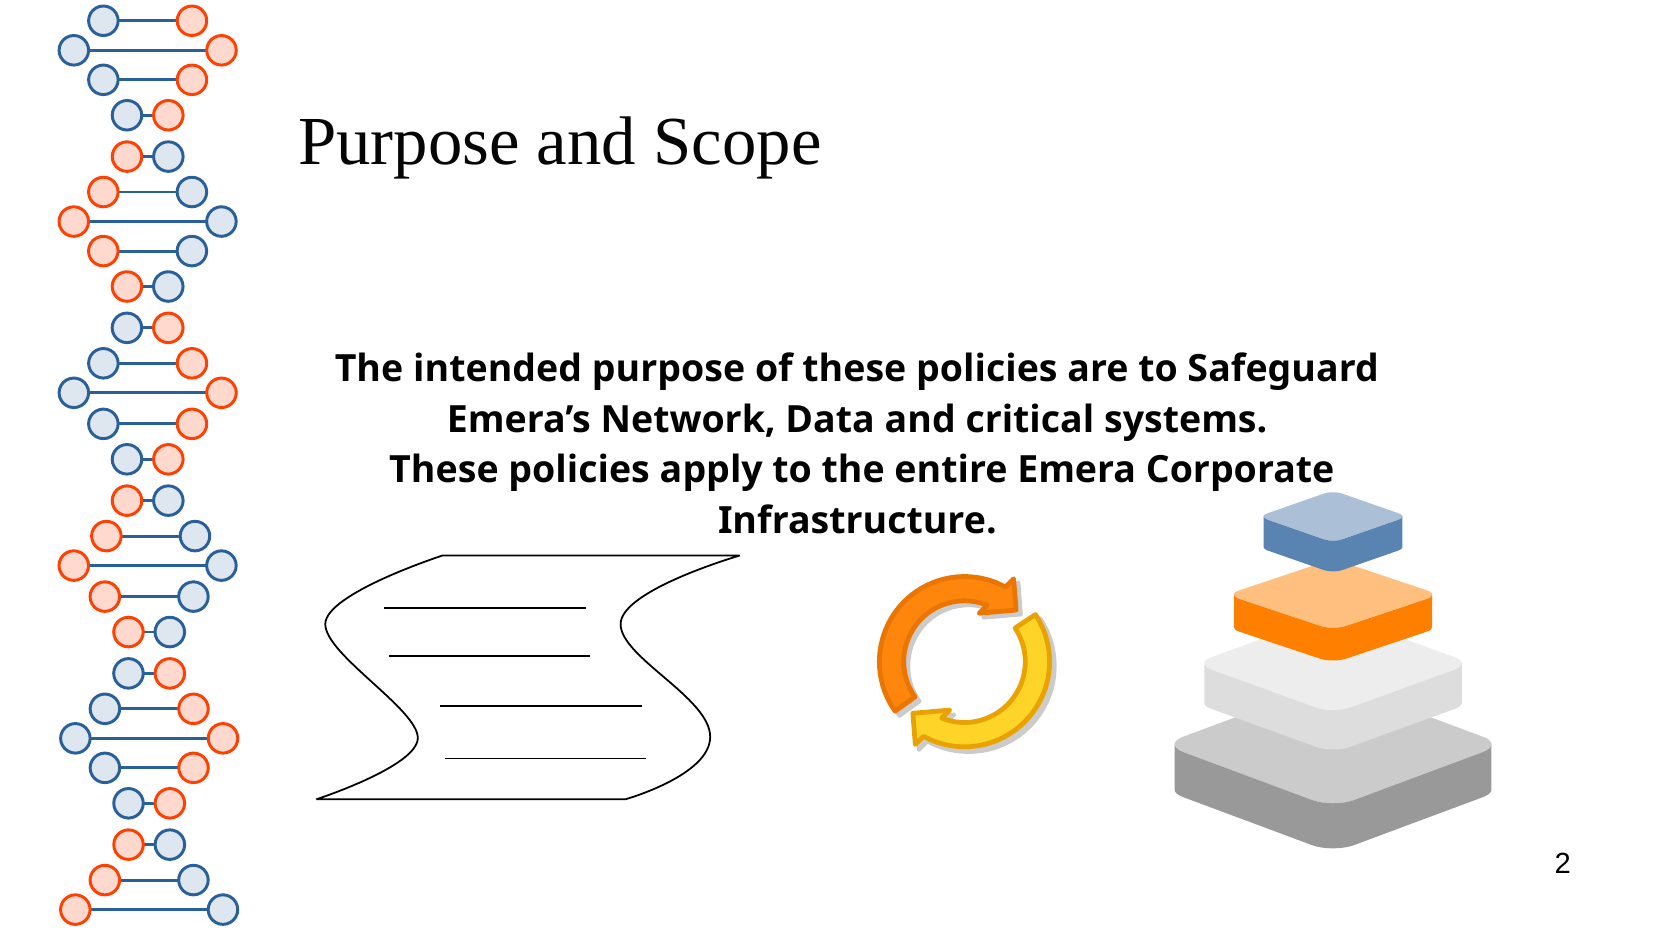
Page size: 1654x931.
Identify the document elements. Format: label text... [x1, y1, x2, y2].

picture [1174, 492, 1492, 849]
text_box [879, 576, 1017, 712]
text_box [912, 614, 1050, 747]
title Purpose and Scope [0, 64, 1225, 218]
text_box The intended purpose of these policies are to Safeguard Emera’s Network, Data and critical systems. These policies apply to the entire Emera Corporate Infrastructure. [320, 333, 1494, 461]
text_box [316, 555, 740, 800]
